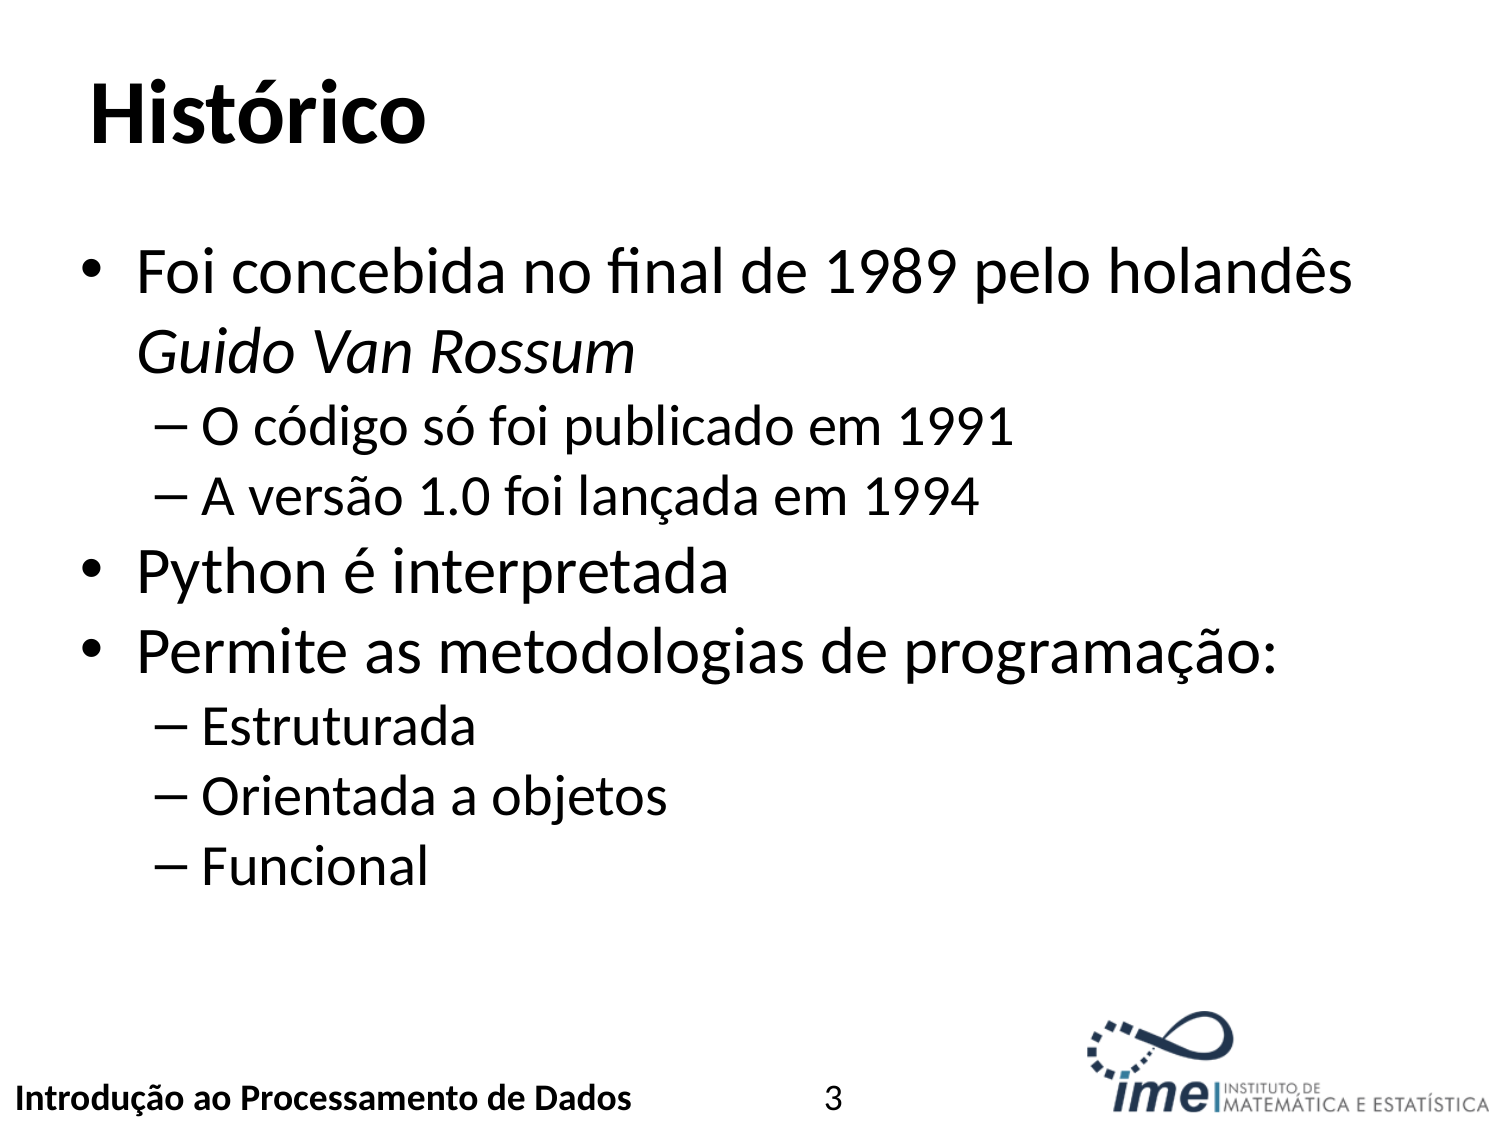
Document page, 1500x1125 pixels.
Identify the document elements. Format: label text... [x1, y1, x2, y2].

text_box <number> [808, 1065, 1159, 1125]
text_box Histórico [75, 45, 1425, 233]
text_box Foi concebida no final de 1989 pelo holandês Guido Van Rossum O código só foi publicado em 1991 A versão 1.0 foi lançada em 1994 Python é interpretada Permite as metodologias de programação: Estruturada Orientada a objetos Funcional [64, 219, 1415, 963]
picture [1086, 1011, 1495, 1115]
